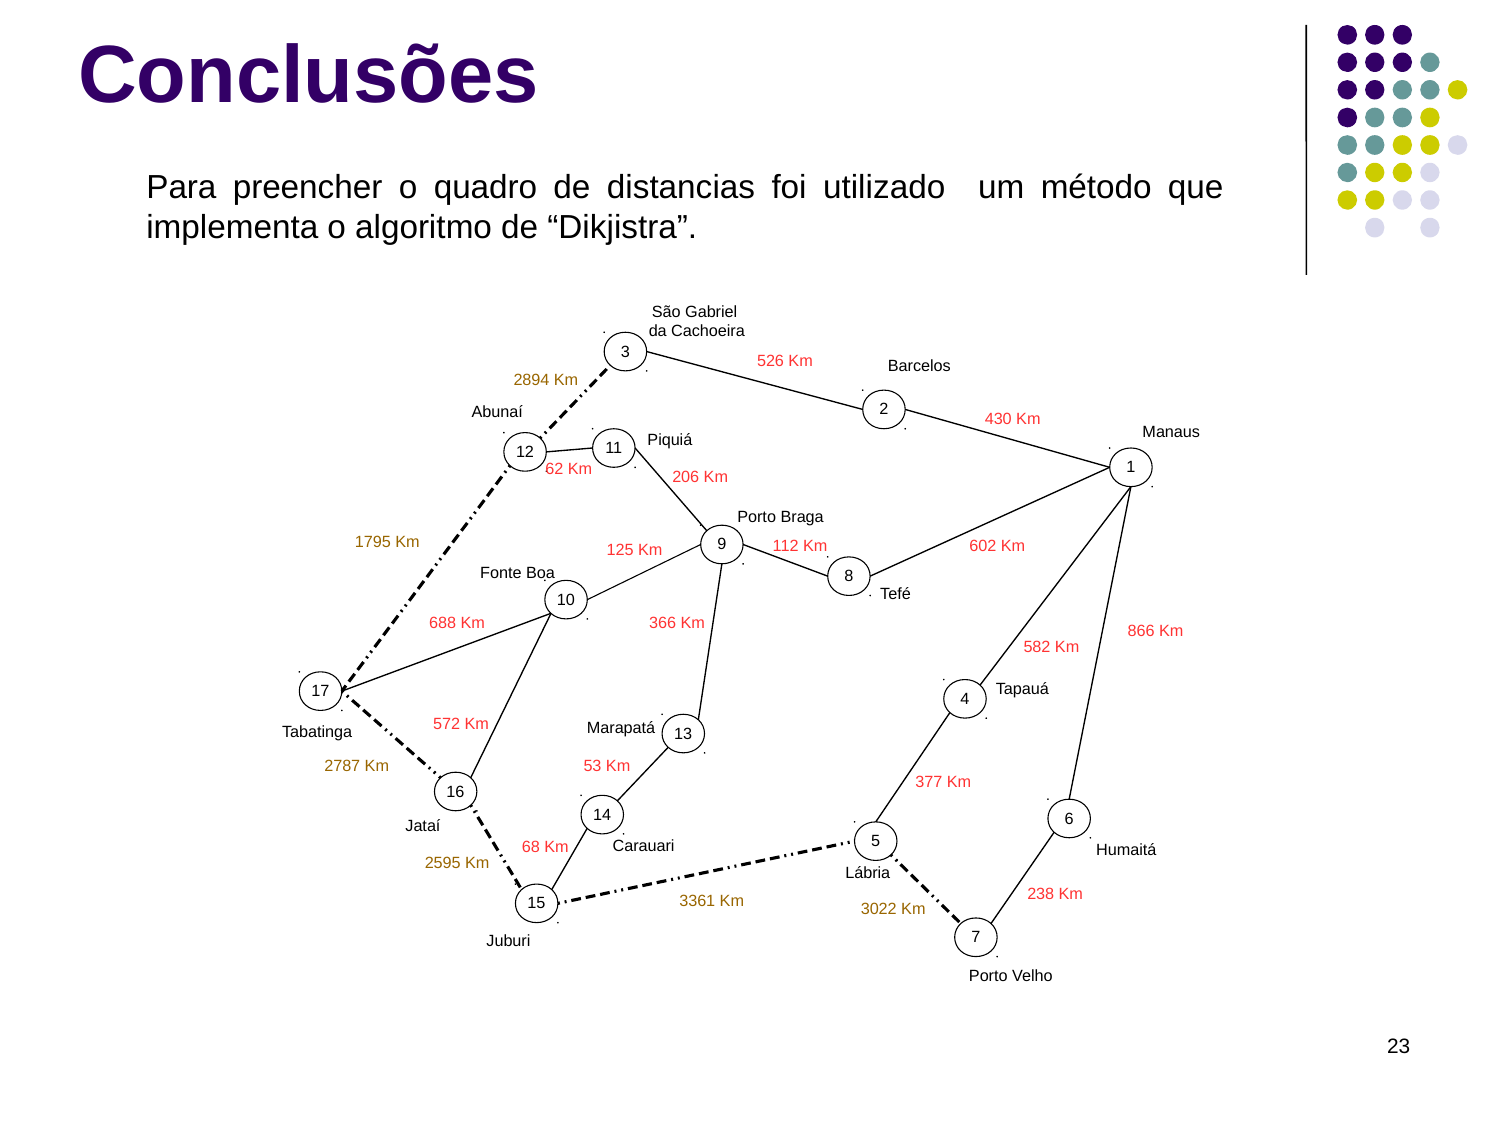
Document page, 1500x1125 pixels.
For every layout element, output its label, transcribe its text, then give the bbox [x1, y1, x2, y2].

title Conclusões [63, 23, 567, 127]
slide_number <número> [1074, 1025, 1425, 1100]
picture [183, 242, 1331, 1054]
list Para preencher o quadro de distancias foi utilizado um método que implementa o algoritmo de “Dikjistra”. [75, 158, 1241, 260]
